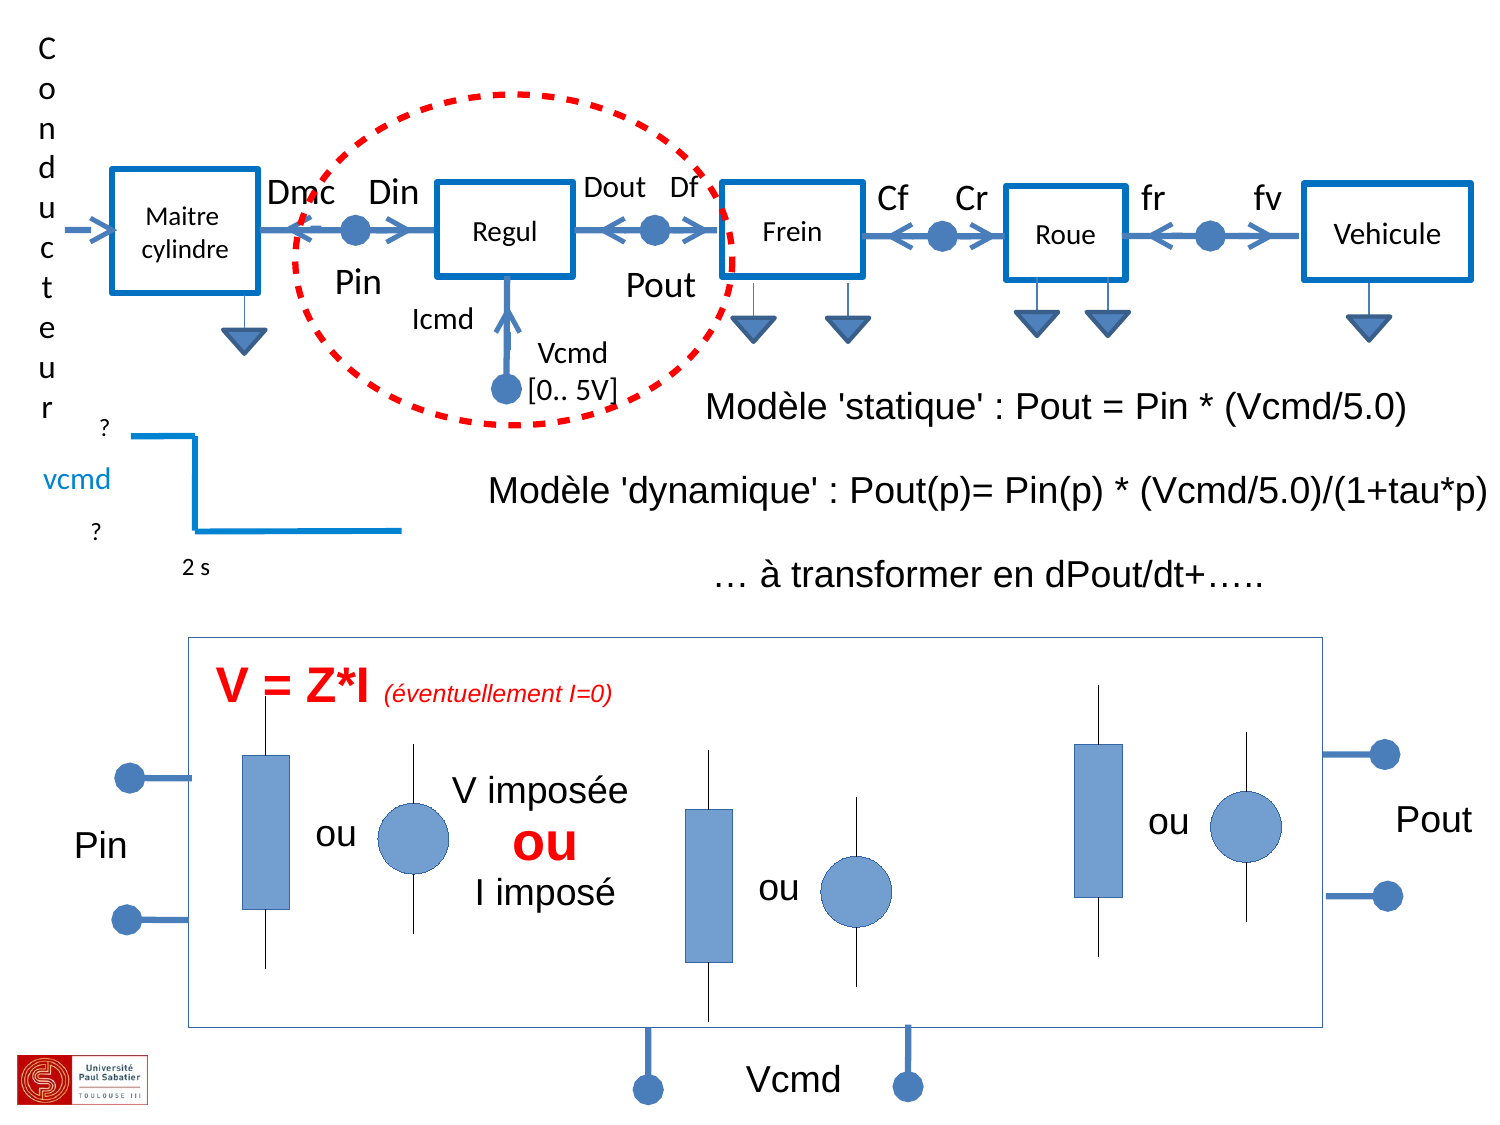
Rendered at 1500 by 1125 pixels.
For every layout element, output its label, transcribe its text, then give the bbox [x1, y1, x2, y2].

text_box vcmd [28, 451, 127, 504]
text_box 2 s [167, 543, 225, 589]
text_box Pin [368, 278, 376, 291]
text_box Dout [562, 159, 668, 212]
text_box [1347, 316, 1391, 341]
text_box Frein [721, 182, 864, 277]
text_box [732, 317, 775, 342]
text_box Icmd [366, 291, 503, 344]
text_box ? [75, 507, 117, 553]
text_box Conducteur [23, 18, 71, 433]
text_box Cf [855, 165, 931, 226]
text_box Vcmd [0.. 5V] [510, 324, 650, 377]
text_box Dmc [242, 159, 361, 220]
text_box Maitre cylindre [112, 169, 259, 294]
text_box fv [1230, 165, 1306, 225]
text_box Roue [1005, 185, 1126, 280]
text_box Pout [611, 253, 712, 313]
text_box V = Z*I (éventuellement I=0) [200, 649, 737, 721]
text_box [1015, 311, 1059, 337]
text_box [1086, 311, 1130, 337]
text_box [188, 637, 1323, 1028]
text_box Regul [437, 182, 573, 277]
text_box V imposée ou I imposé [437, 761, 654, 922]
text_box Vcmd [731, 1051, 857, 1108]
text_box Pout [1380, 791, 1488, 849]
text_box Din [361, 159, 438, 220]
text_box Pin [59, 817, 143, 875]
text_box ou [1133, 793, 1205, 851]
text_box ? [84, 404, 126, 449]
text_box [222, 329, 266, 354]
text_box [826, 317, 870, 342]
text_box Icmd [510, 291, 520, 324]
text_box Modèle 'statique' : Pout = Pin * (Vcmd/5.0) Modèle 'dynamique' : Pout(p)= Pin(p) * (Vcmd/5.0)/(1+tau*p) … à transformer en dPout/dt+….. [473, 377, 1500, 603]
text_box fr [1116, 165, 1191, 225]
picture [17, 1055, 148, 1105]
text_box ou [300, 805, 373, 863]
text_box Vcmd [0.. 5V] [496, 324, 503, 377]
text_box Vehicule [1303, 183, 1471, 281]
text_box Pin [319, 249, 398, 310]
text_box Cr [934, 165, 1010, 226]
text_box ou [743, 858, 815, 916]
text_box Df [668, 159, 722, 212]
